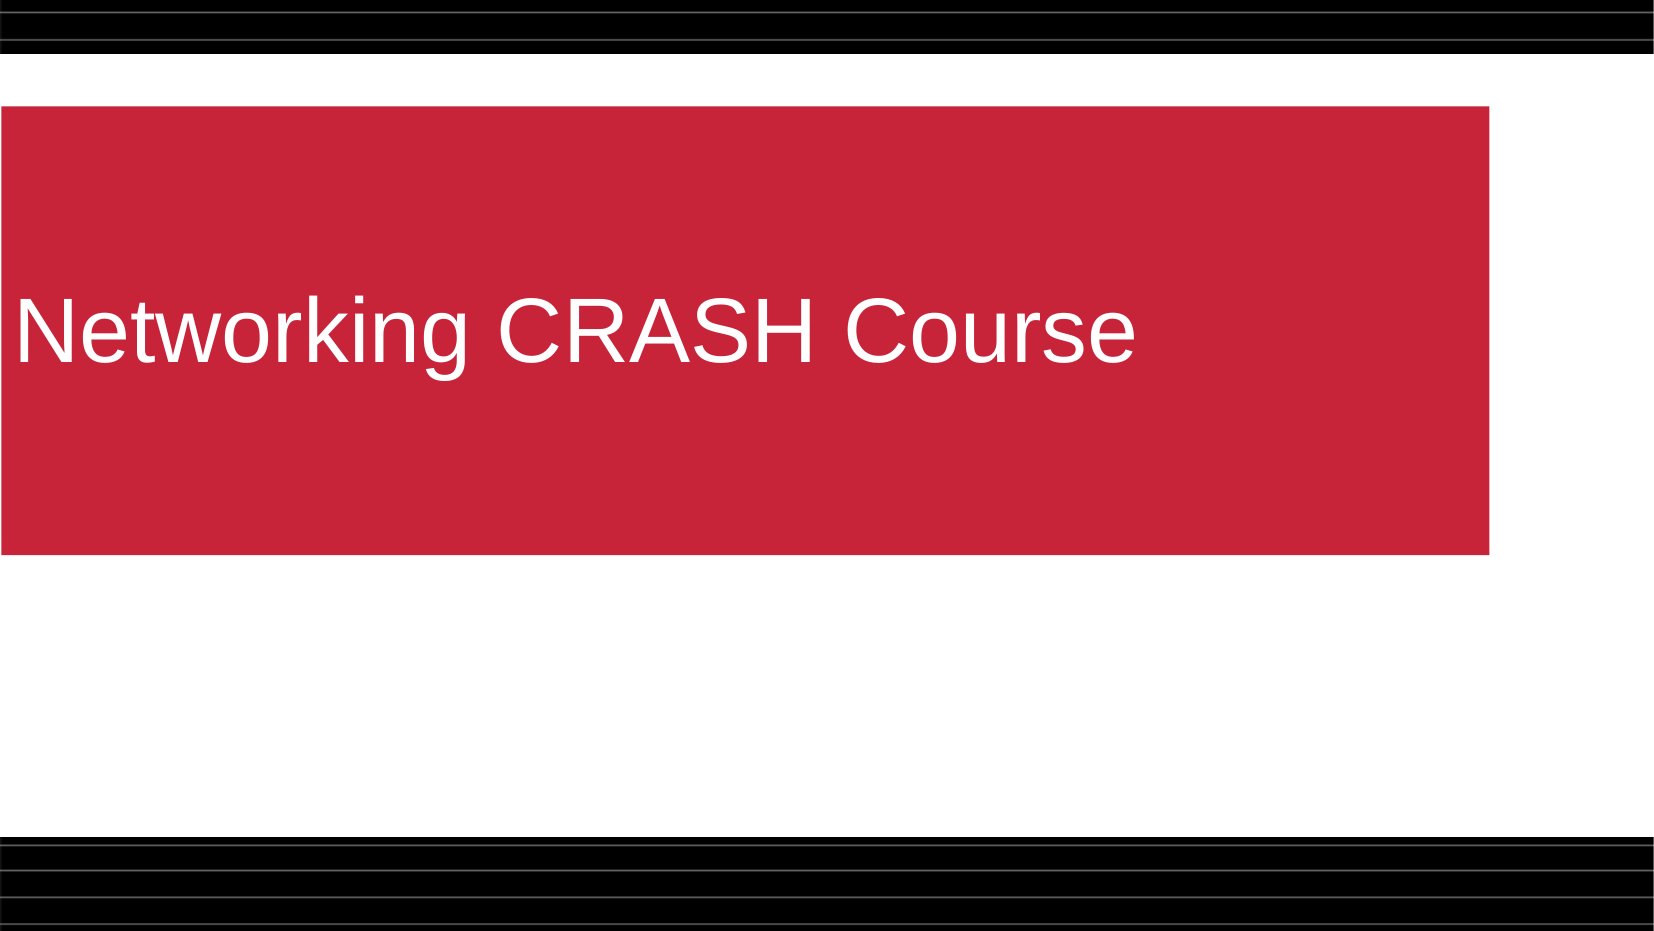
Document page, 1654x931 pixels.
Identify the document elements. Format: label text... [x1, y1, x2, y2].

title Networking CRASH Course [1, 106, 1490, 556]
picture [0, 837, 1654, 931]
picture [0, 0, 1654, 54]
